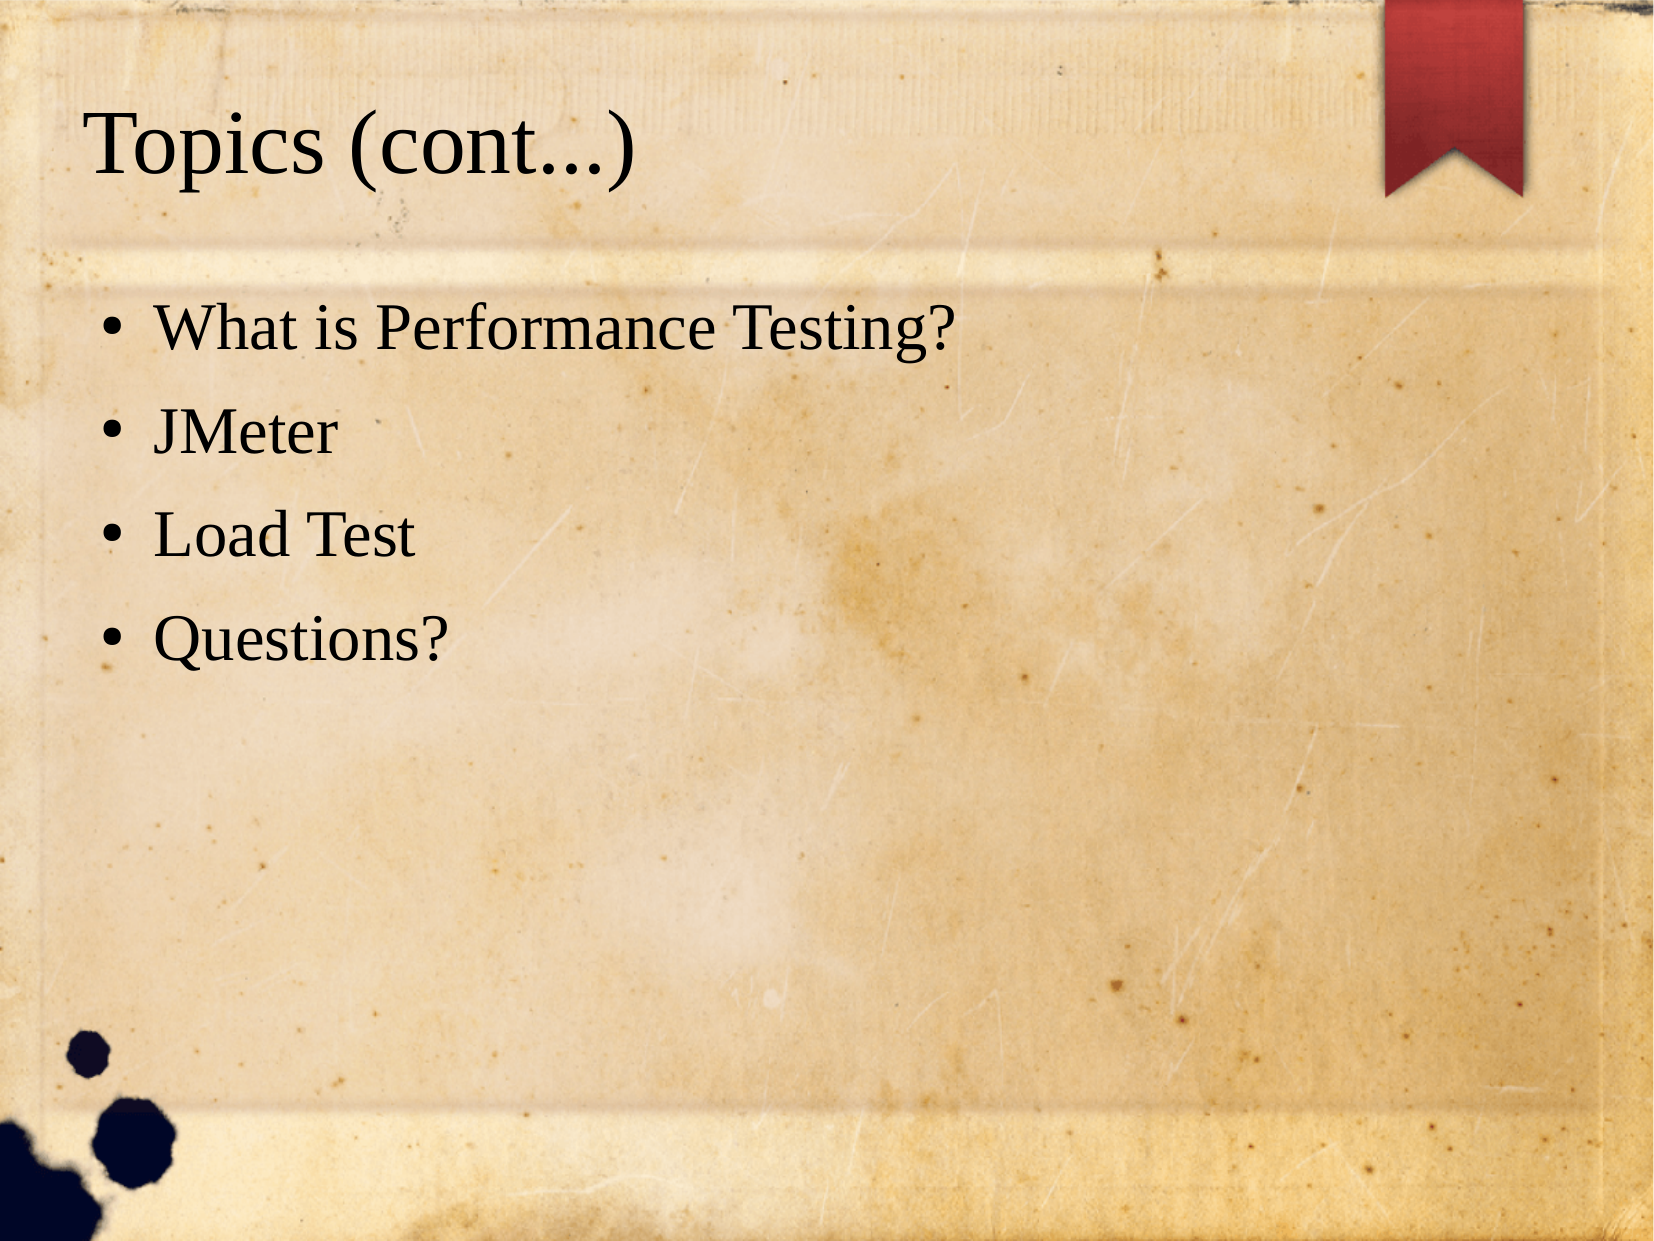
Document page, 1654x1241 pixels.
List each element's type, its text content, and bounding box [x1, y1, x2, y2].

list What is Performance Testing? JMeter Load Test Questions? [82, 290, 1538, 1010]
picture [0, 0, 1654, 1241]
title Topics (cont...) [82, 49, 1347, 237]
